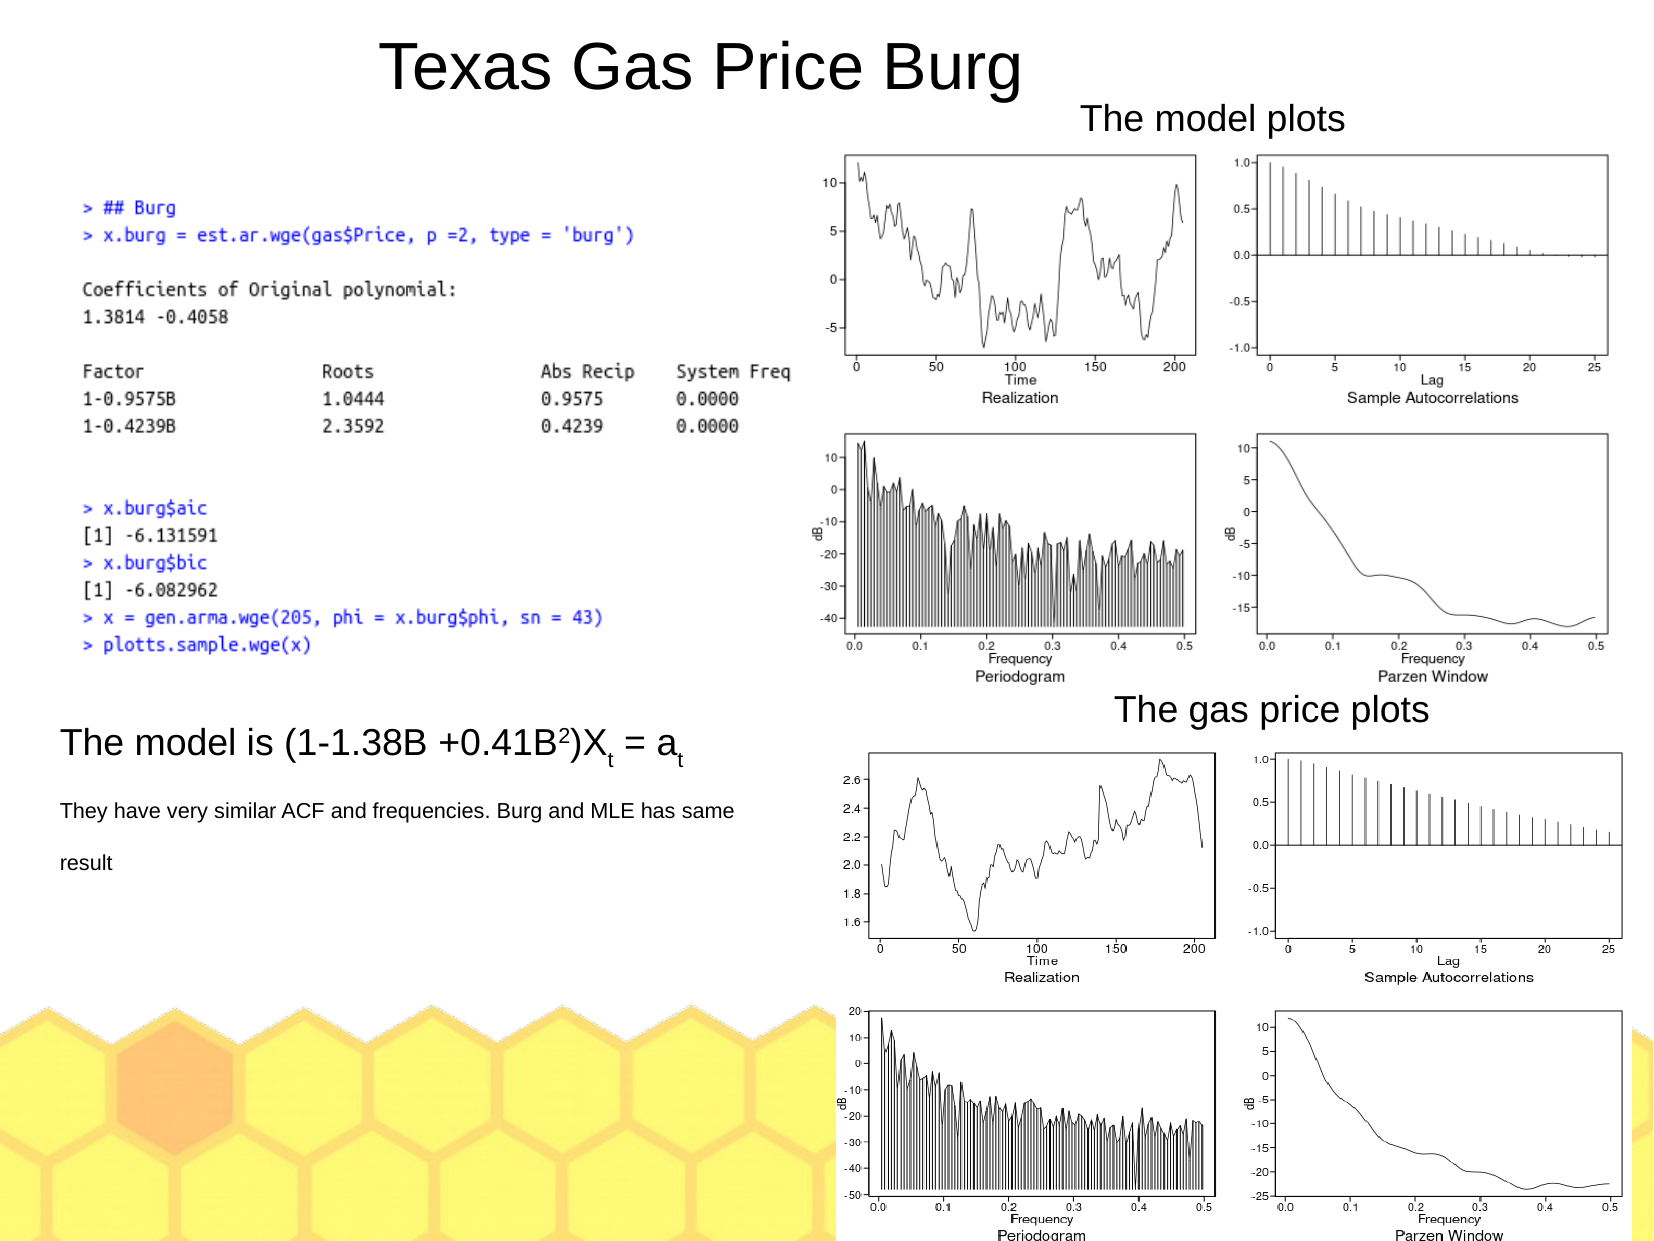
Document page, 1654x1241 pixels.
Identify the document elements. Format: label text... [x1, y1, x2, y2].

text_box The model plots [1065, 90, 1361, 146]
picture [75, 194, 802, 661]
title Texas Gas Price Burg [82, 0, 1321, 136]
picture [809, 146, 1621, 691]
text_box The model is (1-1.38B +0.41B2)Xt = at They have very similar ACF and frequencies. Burg and MLE has same result [45, 714, 766, 886]
text_box The gas price plots [1099, 691, 1445, 738]
picture [0, 737, 1654, 1241]
